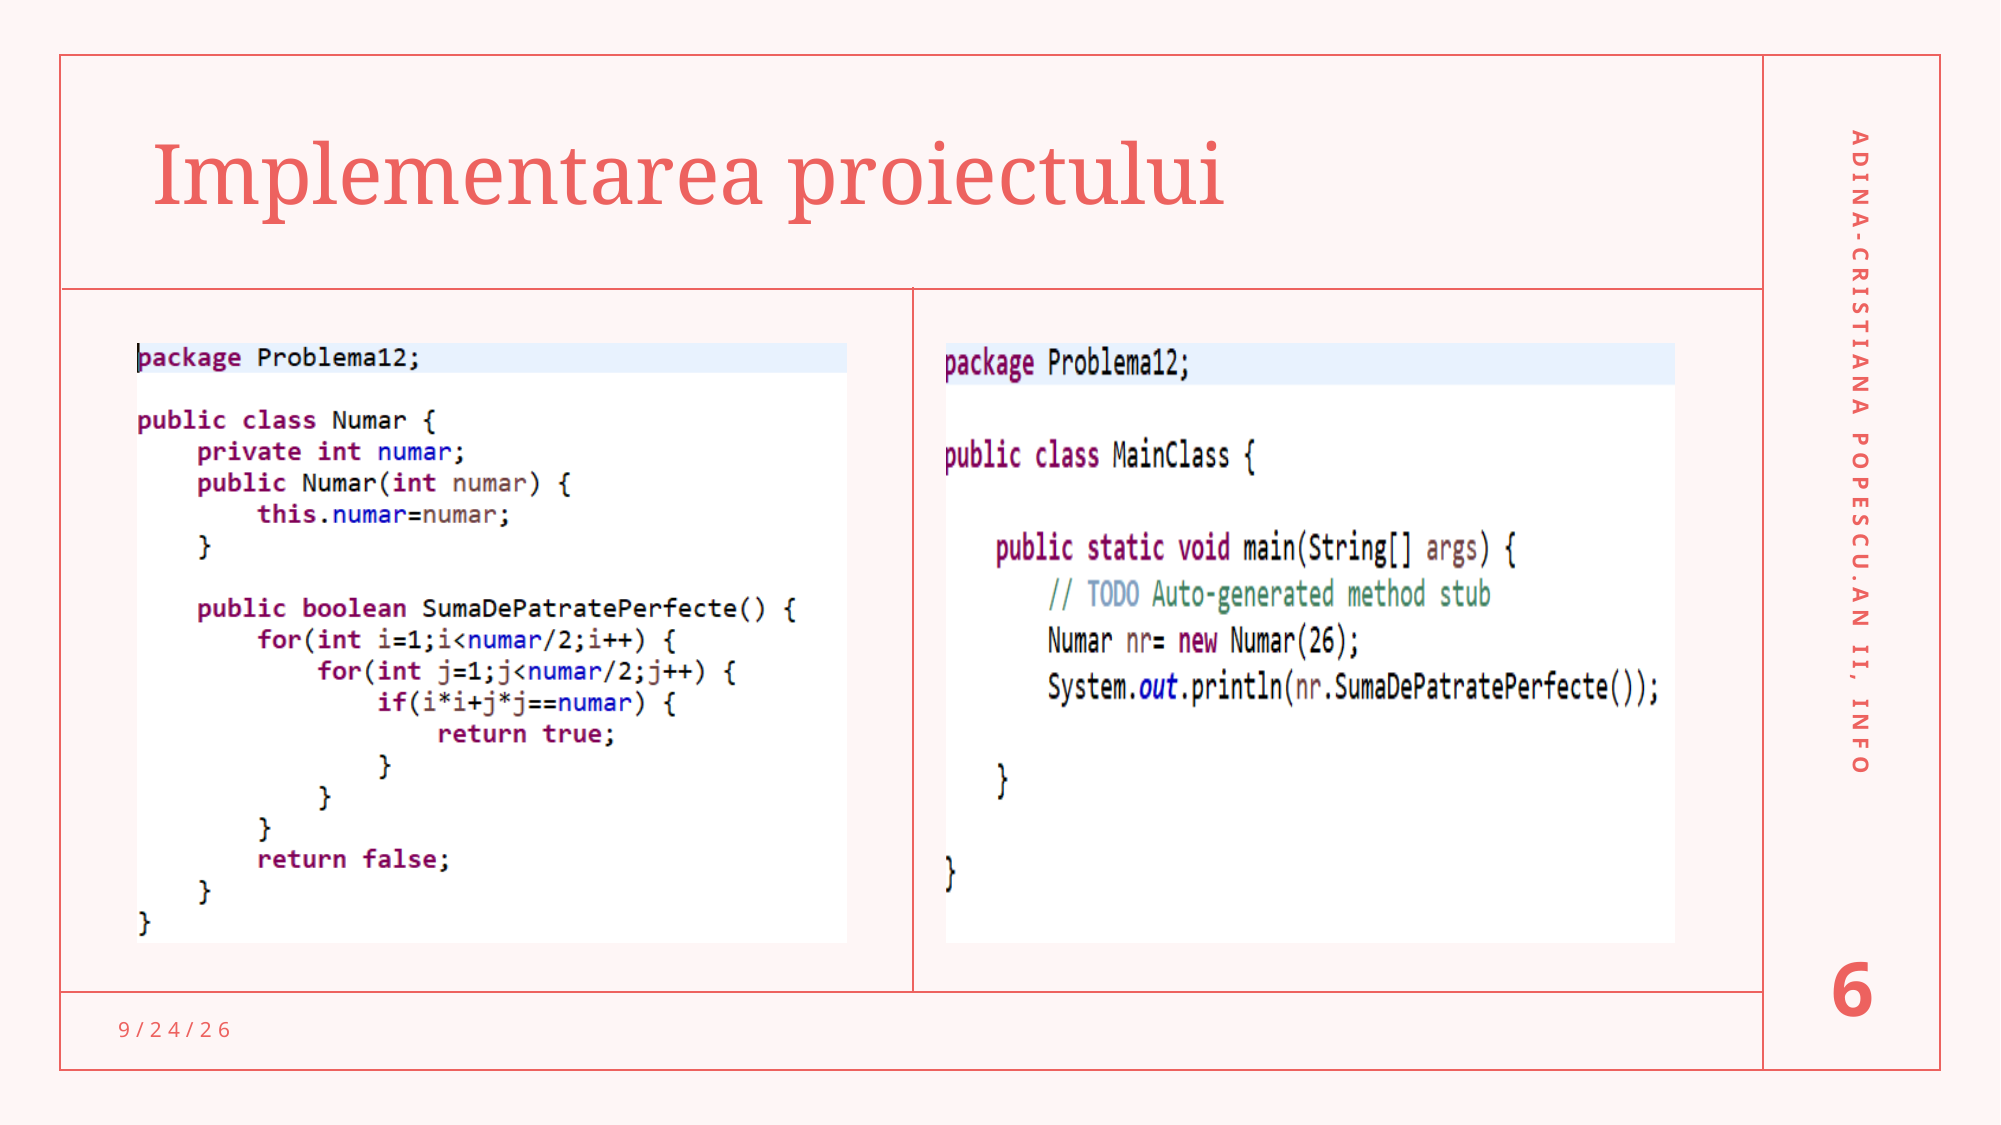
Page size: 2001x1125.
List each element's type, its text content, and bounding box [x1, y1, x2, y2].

text_box Adina-Cristiana Popescu.an II, info [1822, 115, 1883, 791]
text_box 4/2/2021 [103, 1007, 621, 1055]
title Implementarea proiectului [137, 96, 1709, 259]
picture [137, 343, 847, 943]
picture [946, 343, 1675, 943]
text_box ‹#› [1775, 930, 1932, 1055]
